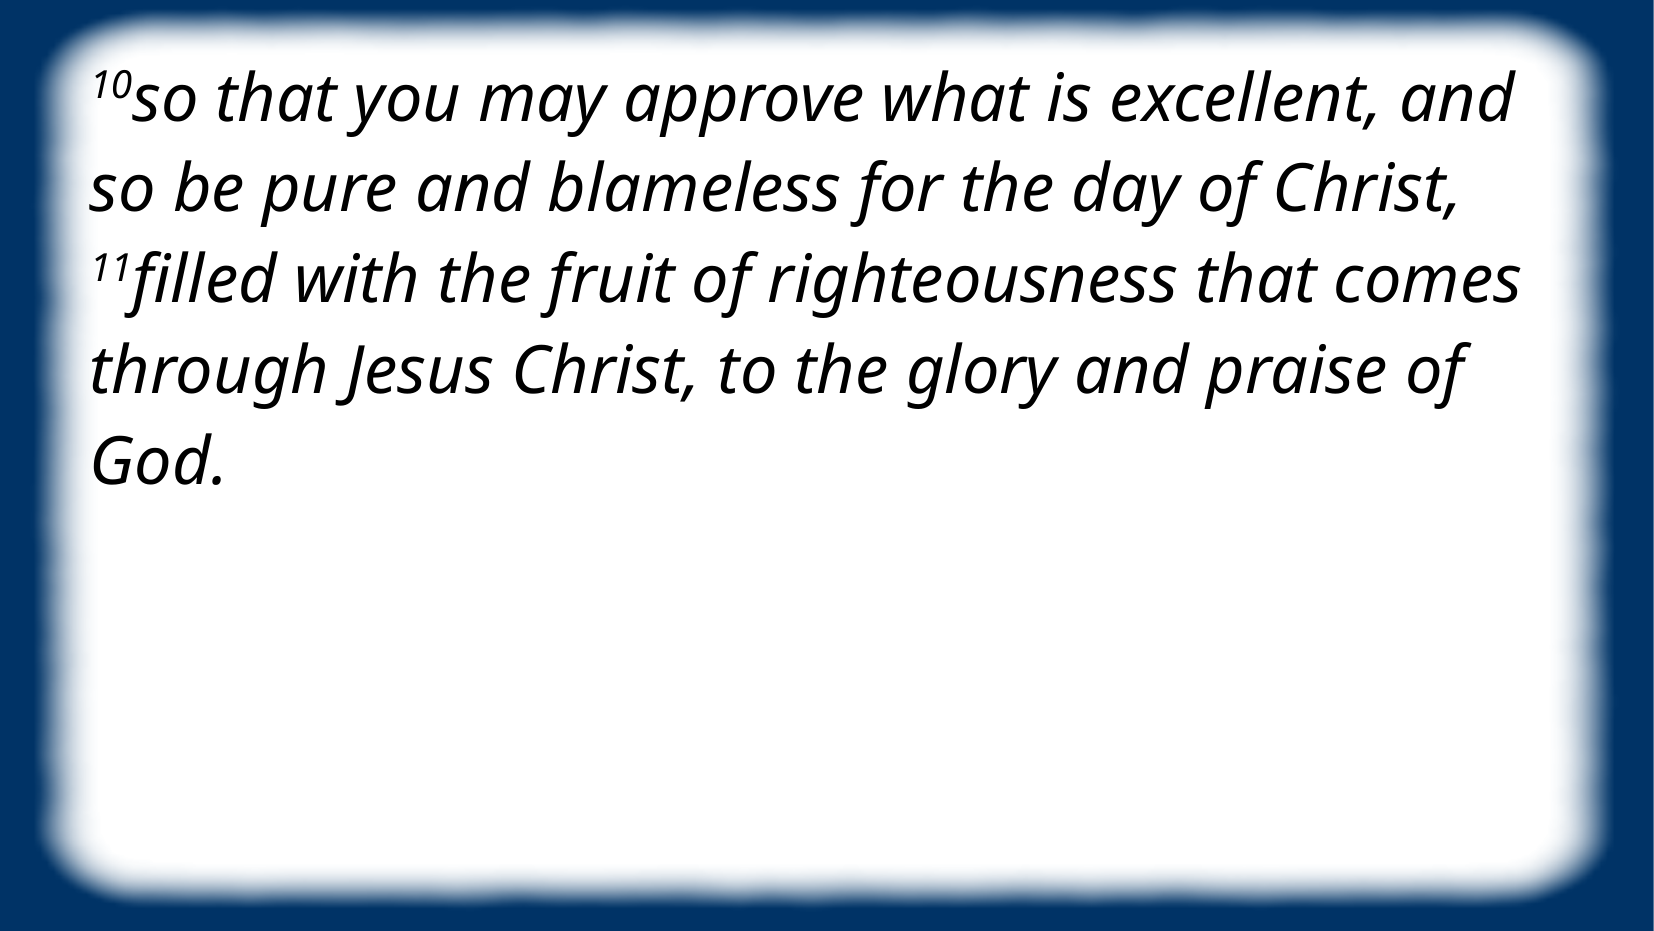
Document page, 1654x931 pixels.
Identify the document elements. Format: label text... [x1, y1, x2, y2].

picture [0, 0, 1654, 931]
text_box 10so that you may approve what is excellent, and so be pure and blameless for the day of Christ, 11filled with the fruit of righteousness that comes through Jesus Christ, to the glory and praise of God. [75, 42, 1561, 502]
